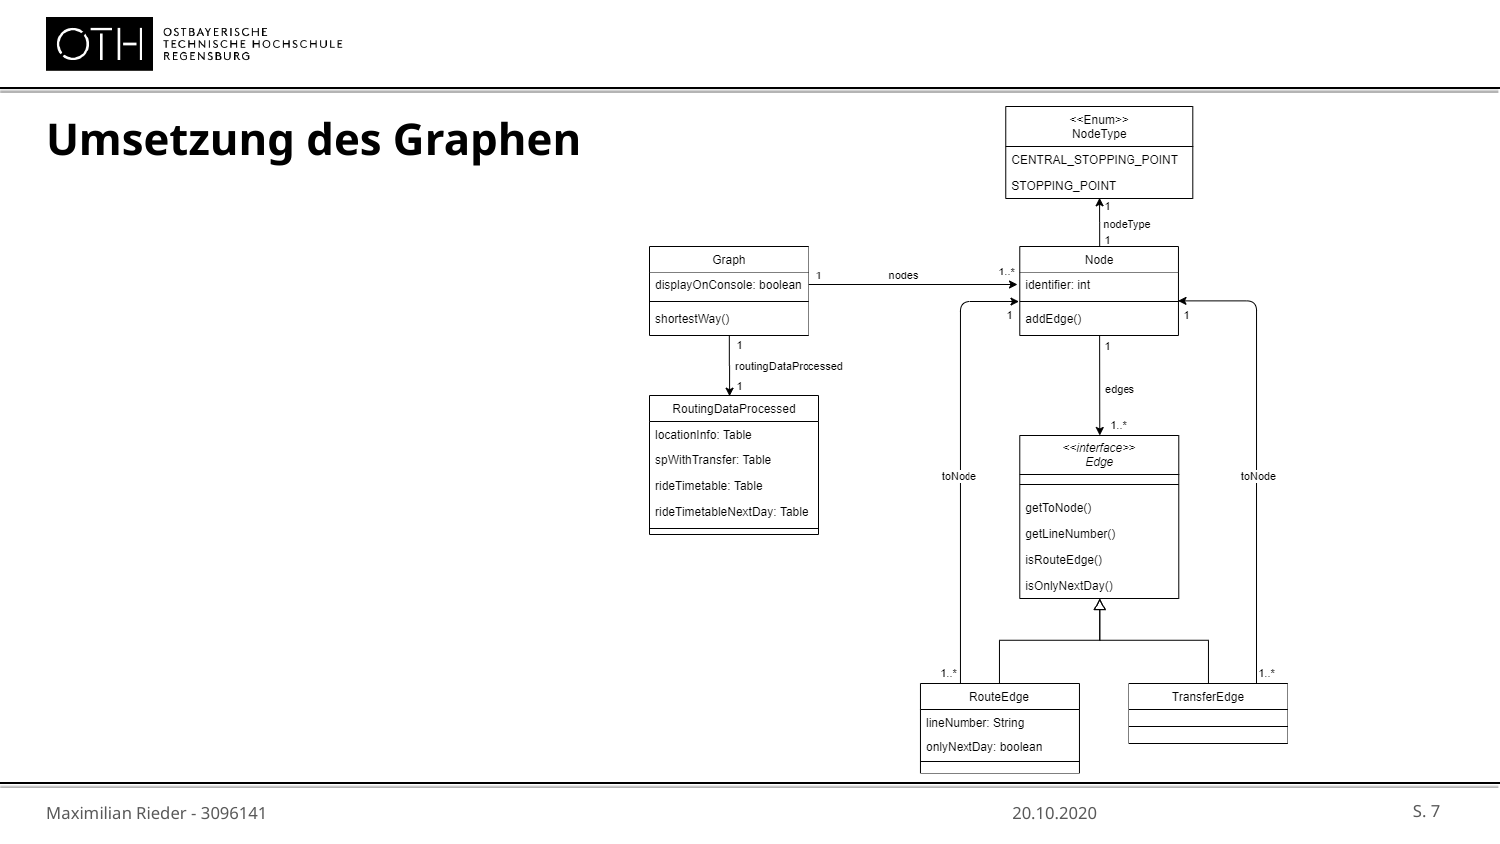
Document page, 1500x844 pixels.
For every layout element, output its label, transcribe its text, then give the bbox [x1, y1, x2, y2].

list Umsetzung des Graphen [46, 98, 1452, 179]
slide_number S. <Foliennummer> [1321, 782, 1452, 843]
footer Maximilian Rieder - 3096141 [46, 783, 786, 844]
slide_number 20.10.2020 [786, 783, 1325, 844]
picture [46, 17, 414, 71]
picture [649, 106, 1288, 774]
